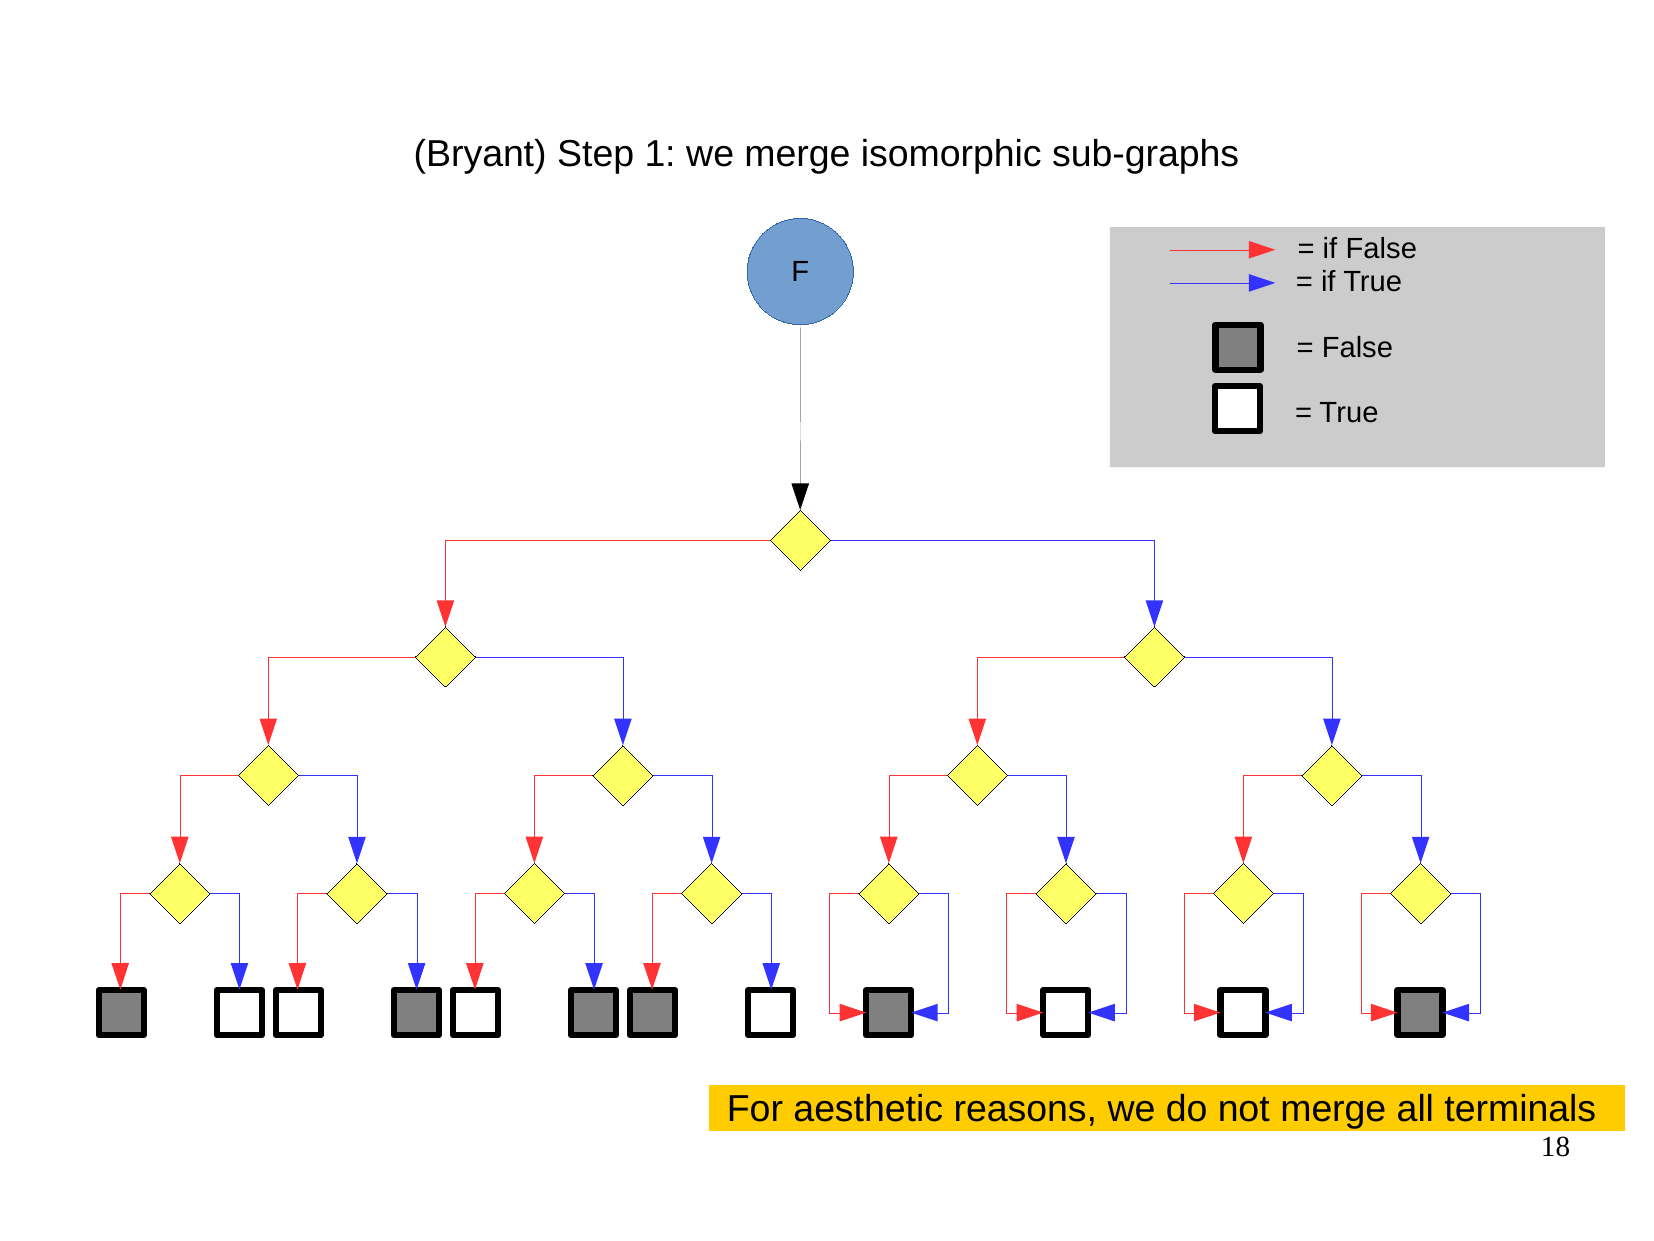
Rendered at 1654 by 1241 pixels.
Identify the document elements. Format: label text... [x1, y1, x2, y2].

text_box [947, 745, 1008, 806]
text_box [1397, 990, 1443, 1036]
text_box [98, 990, 144, 1036]
text_box [1215, 324, 1261, 370]
text_box [275, 990, 321, 1036]
text_box [592, 745, 653, 806]
text_box [504, 863, 565, 924]
text_box [415, 626, 476, 687]
text_box = if False = if True = False = True [1109, 227, 1605, 468]
text_box [858, 863, 919, 924]
text_box [630, 990, 676, 1036]
text_box For aesthetic reasons, we do not merge all terminals [709, 1085, 1625, 1131]
text_box F [747, 257, 854, 325]
text_box [393, 990, 439, 1036]
text_box [326, 863, 388, 924]
text_box [238, 745, 299, 806]
text_box [681, 863, 742, 924]
title (Bryant) Step 1: we merge isomorphic sub-graphs [82, 49, 1571, 257]
text_box [1390, 863, 1451, 924]
text_box [452, 990, 498, 1036]
text_box [1124, 626, 1185, 687]
text_box [748, 990, 794, 1036]
text_box [149, 863, 210, 924]
text_box [216, 990, 262, 1036]
text_box [1043, 990, 1089, 1036]
text_box [571, 990, 617, 1036]
text_box [1220, 990, 1266, 1036]
text_box [866, 990, 912, 1036]
text_box [1215, 386, 1261, 432]
text_box [770, 510, 831, 571]
text_box [1301, 745, 1362, 806]
text_box [1213, 863, 1274, 924]
text_box [1036, 863, 1097, 924]
